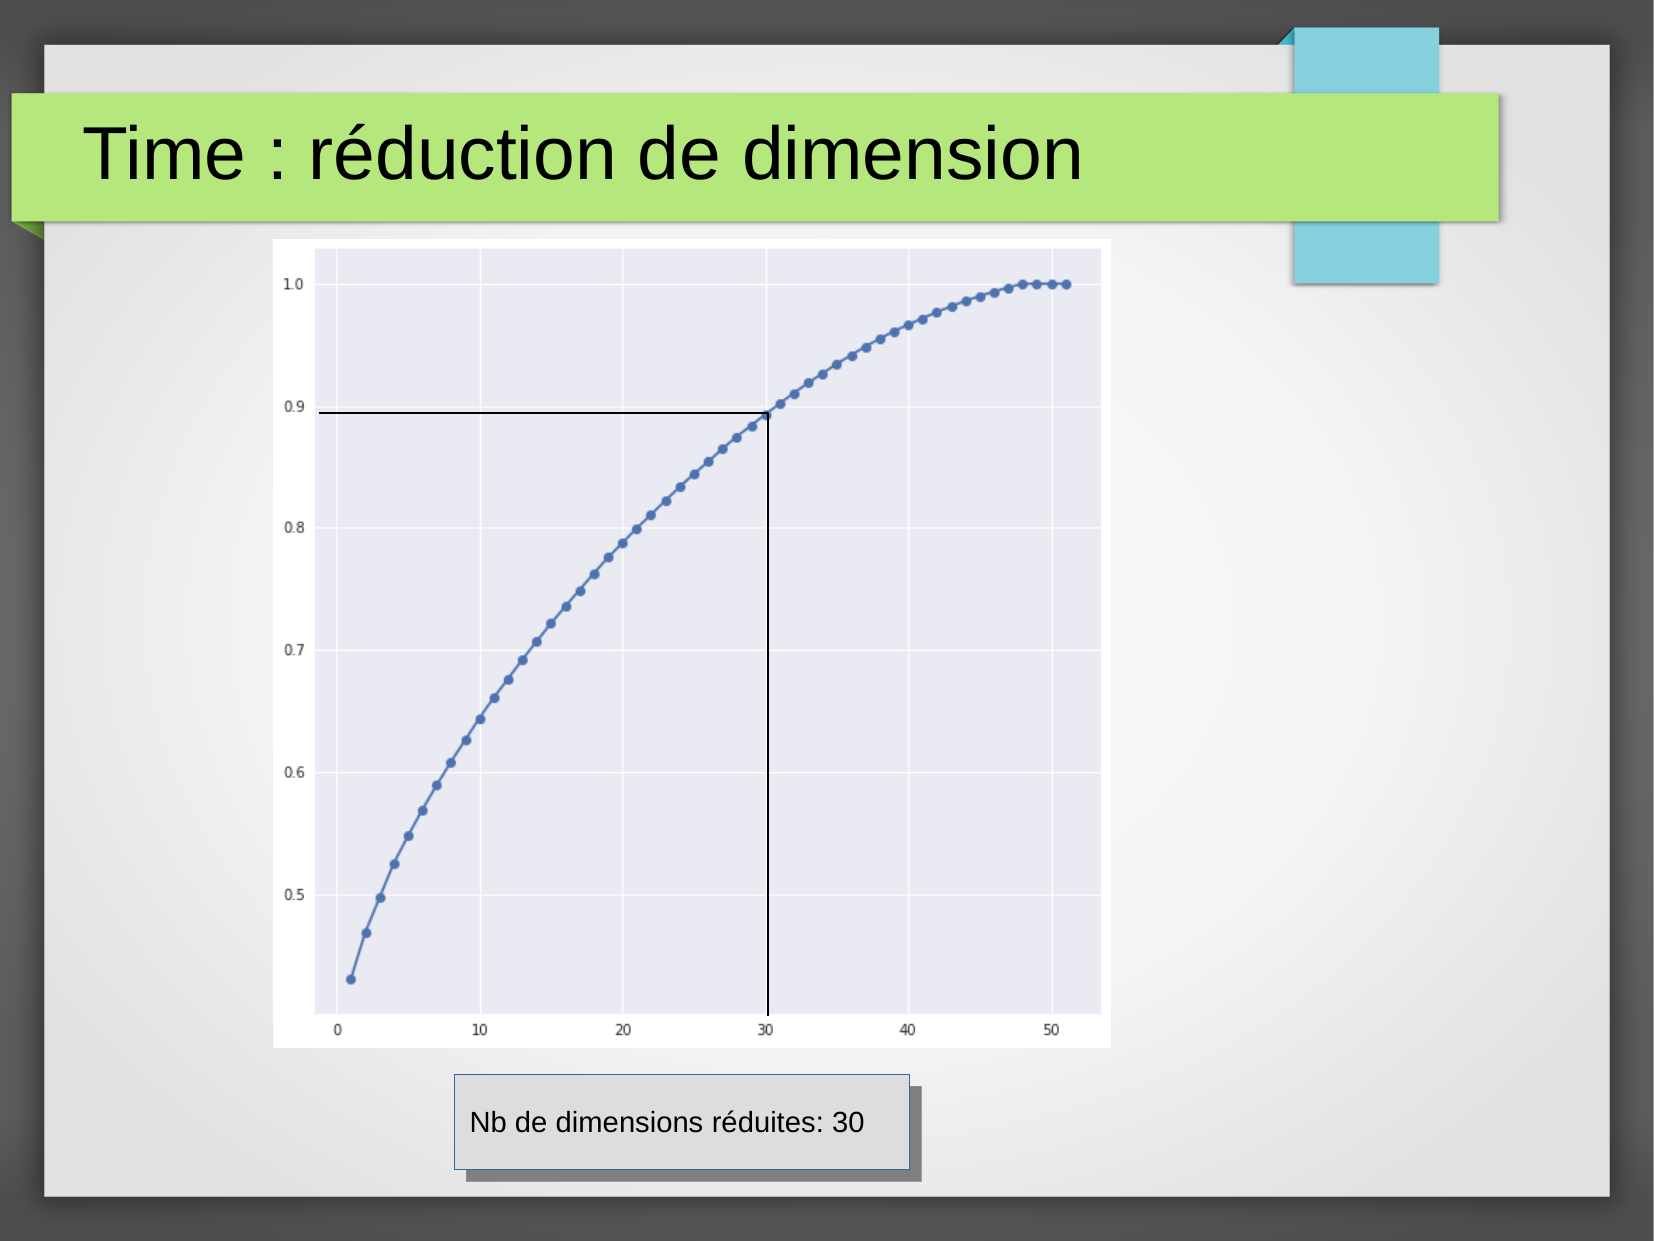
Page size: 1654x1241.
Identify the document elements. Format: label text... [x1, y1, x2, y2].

picture [0, 0, 1654, 1241]
text_box Nb de dimensions réduites: 30 [454, 1074, 910, 1170]
title Time : réduction de dimension [82, 94, 1477, 213]
